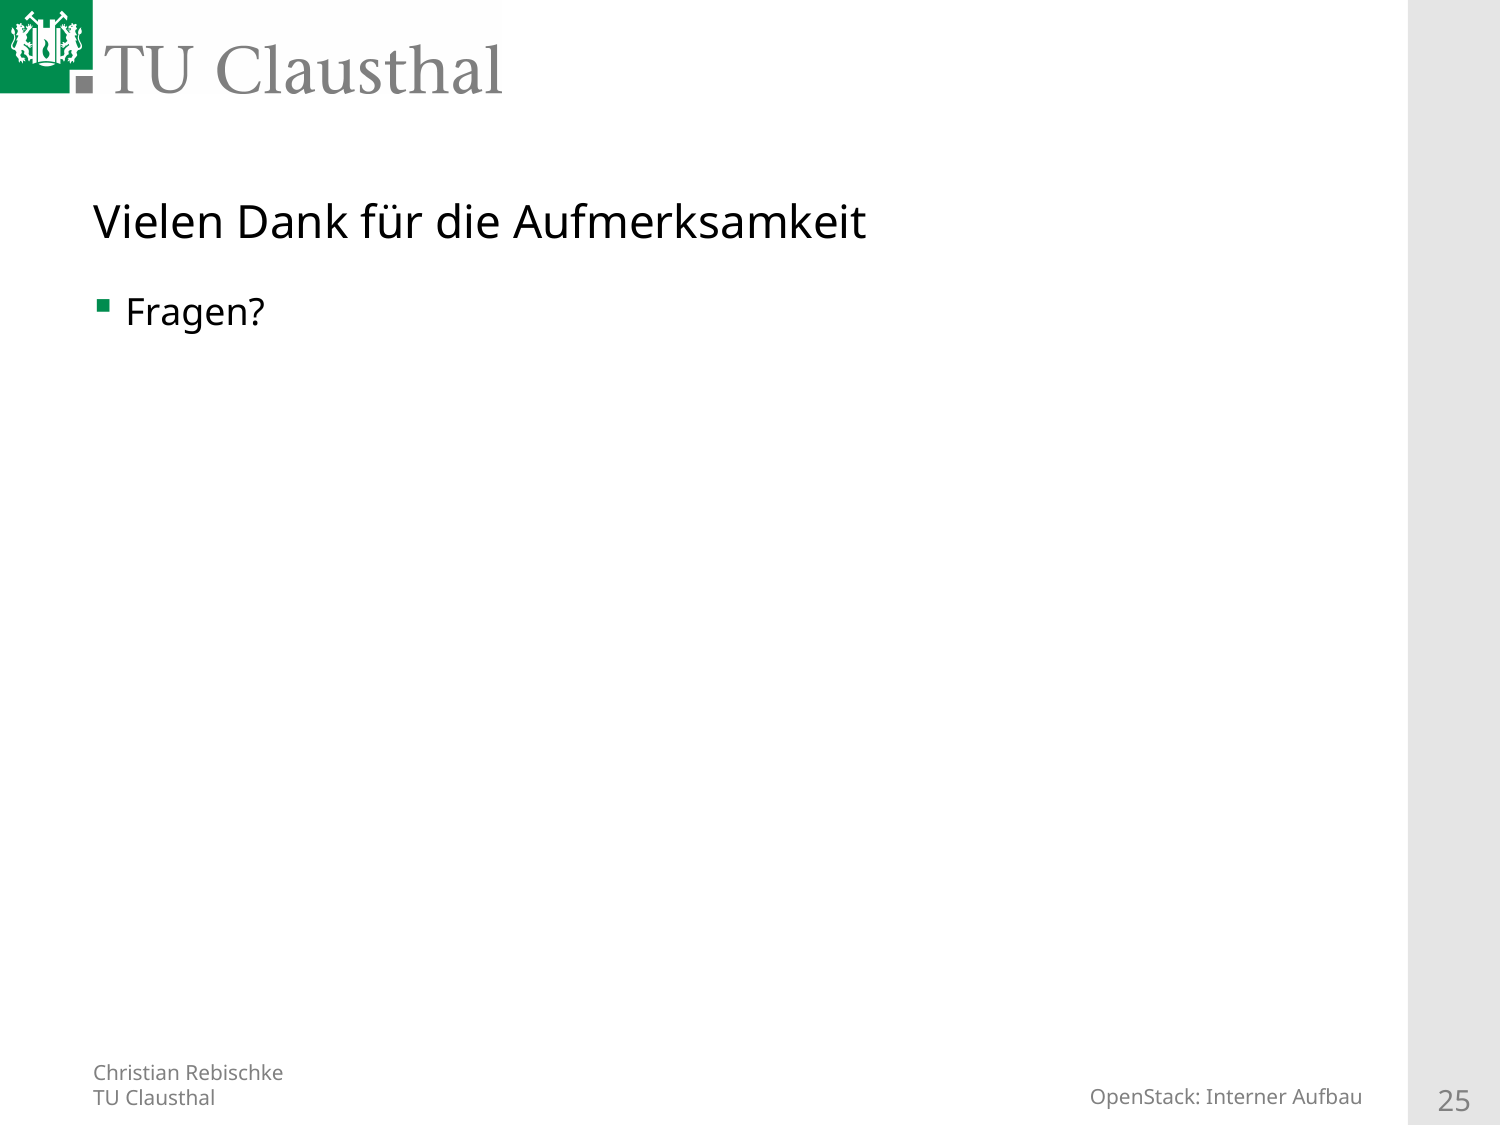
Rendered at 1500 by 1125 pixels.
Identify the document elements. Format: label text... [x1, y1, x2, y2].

list Fragen? [78, 280, 1379, 949]
title Vielen Dank für die Aufmerksamkeit [79, 184, 1375, 279]
picture [0, 0, 502, 94]
